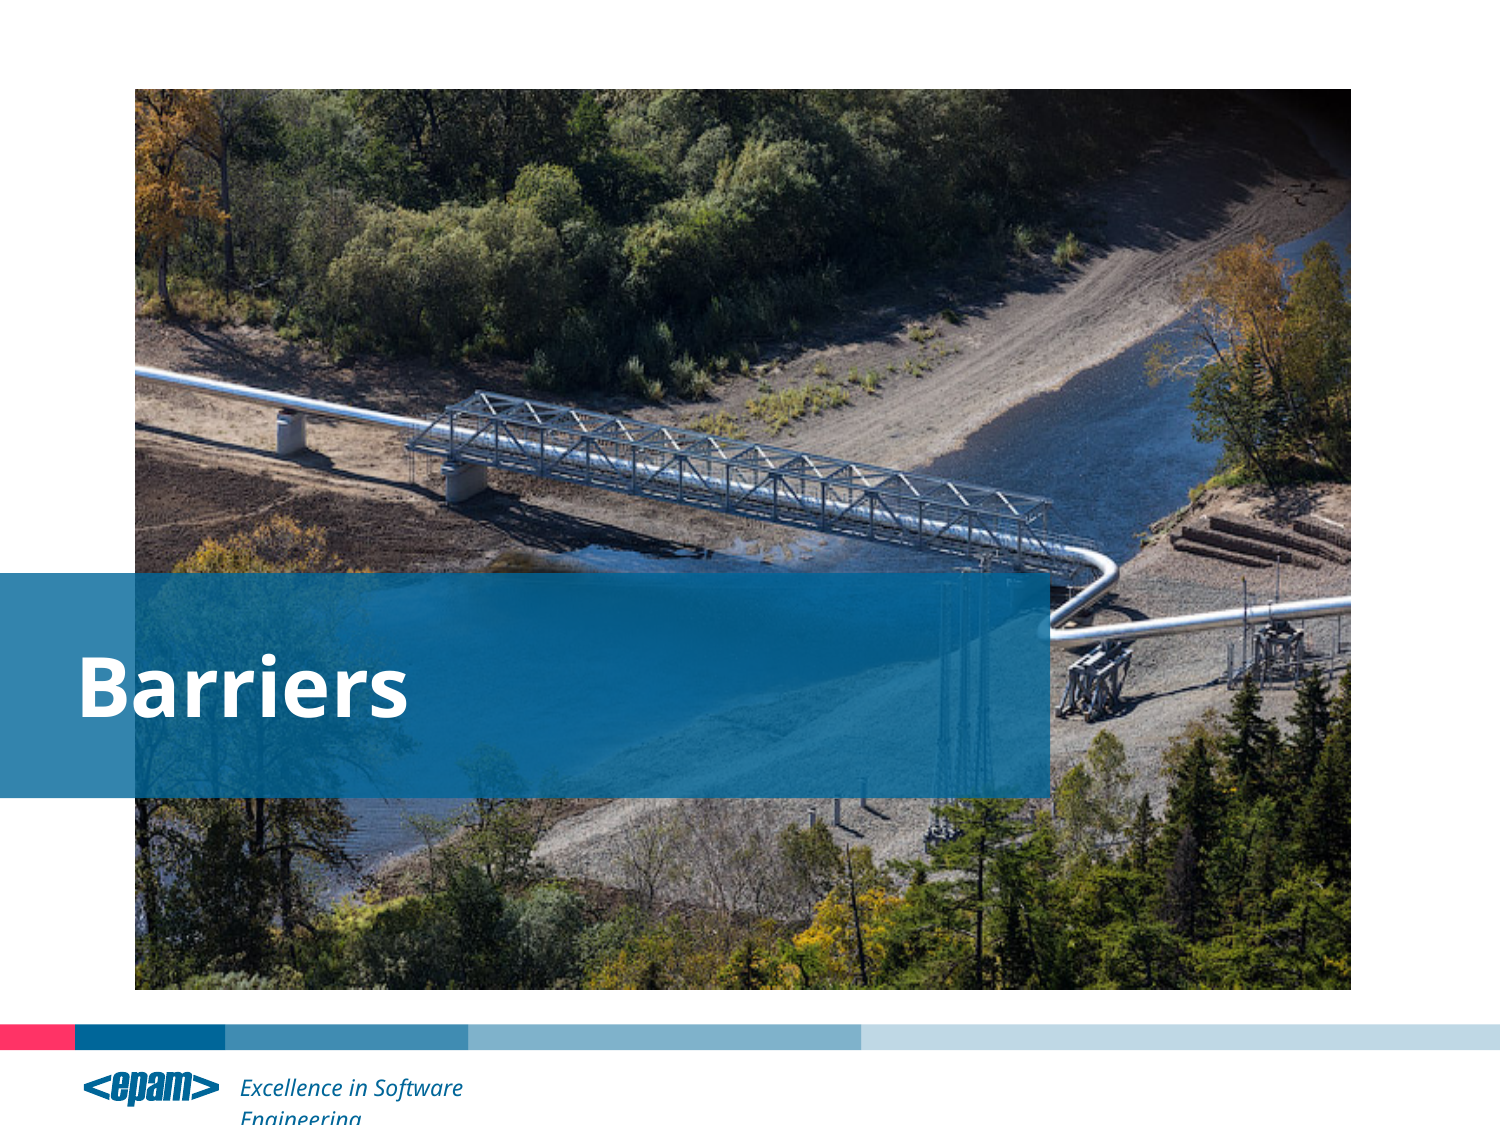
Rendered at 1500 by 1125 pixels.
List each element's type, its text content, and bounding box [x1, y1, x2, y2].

picture [135, 89, 1351, 991]
title Barriers [0, 573, 1051, 799]
